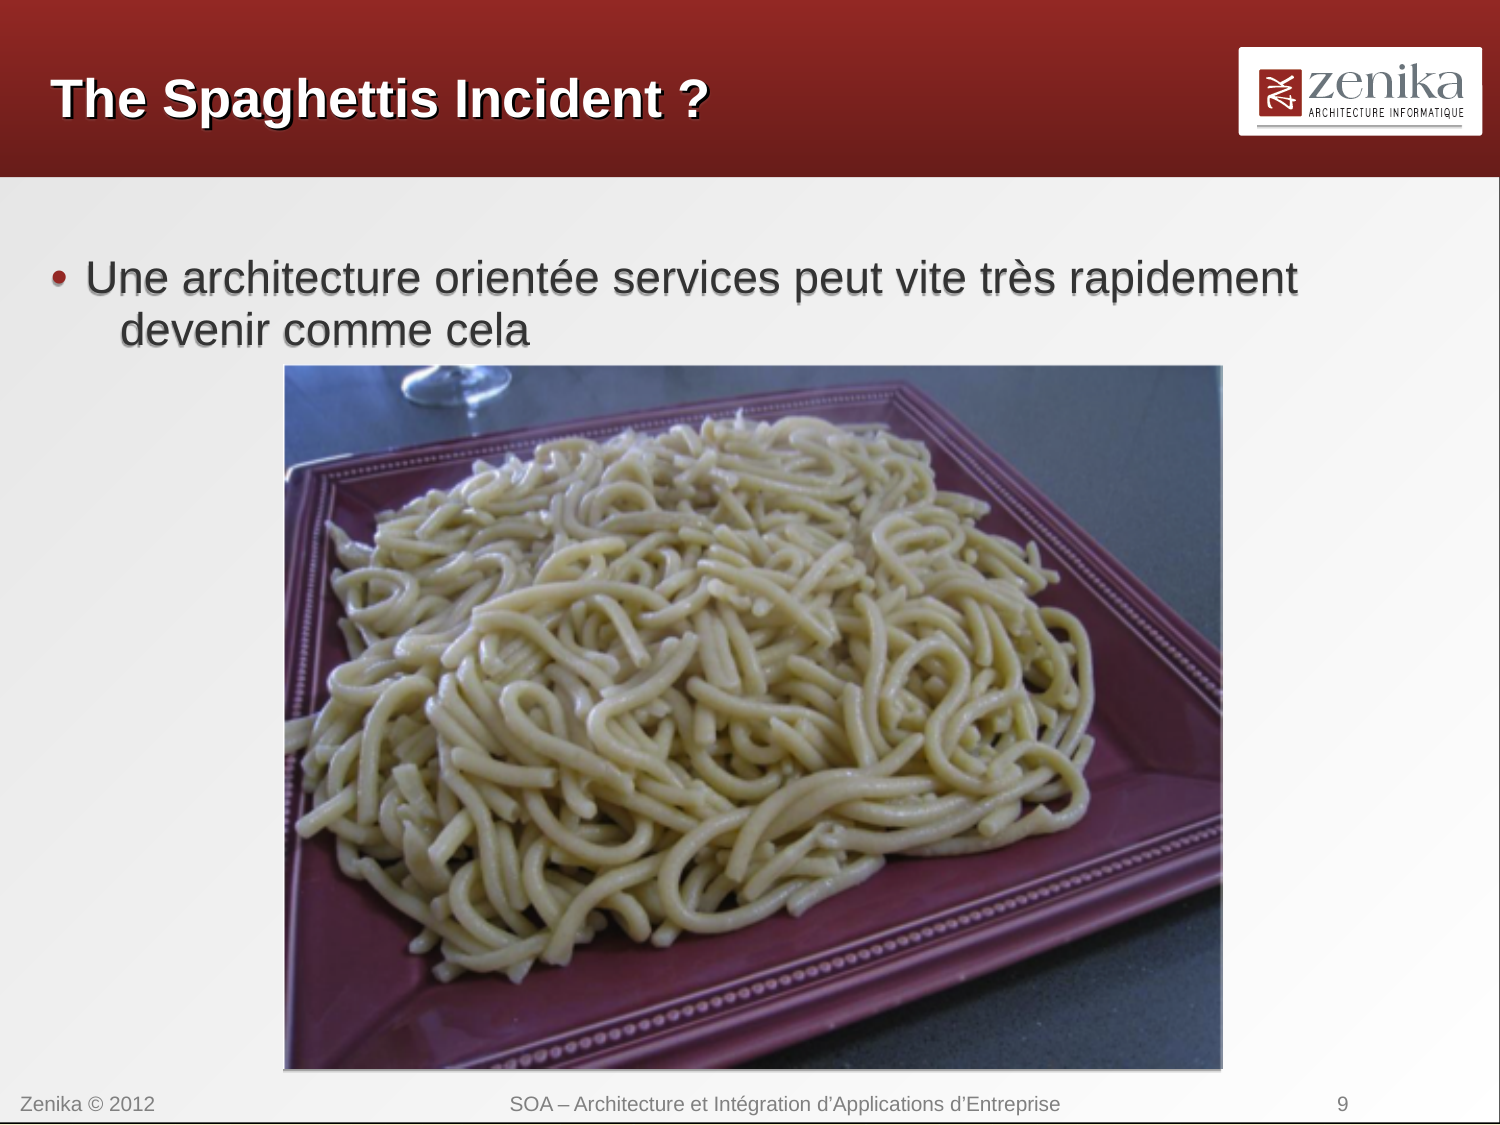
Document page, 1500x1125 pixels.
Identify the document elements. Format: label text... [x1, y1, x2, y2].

picture [283, 364, 1223, 1069]
title The Spaghettis Incident ? [50, 22, 1206, 172]
list Une architecture orientée services peut vite très rapidement devenir comme cela [50, 249, 1435, 1064]
